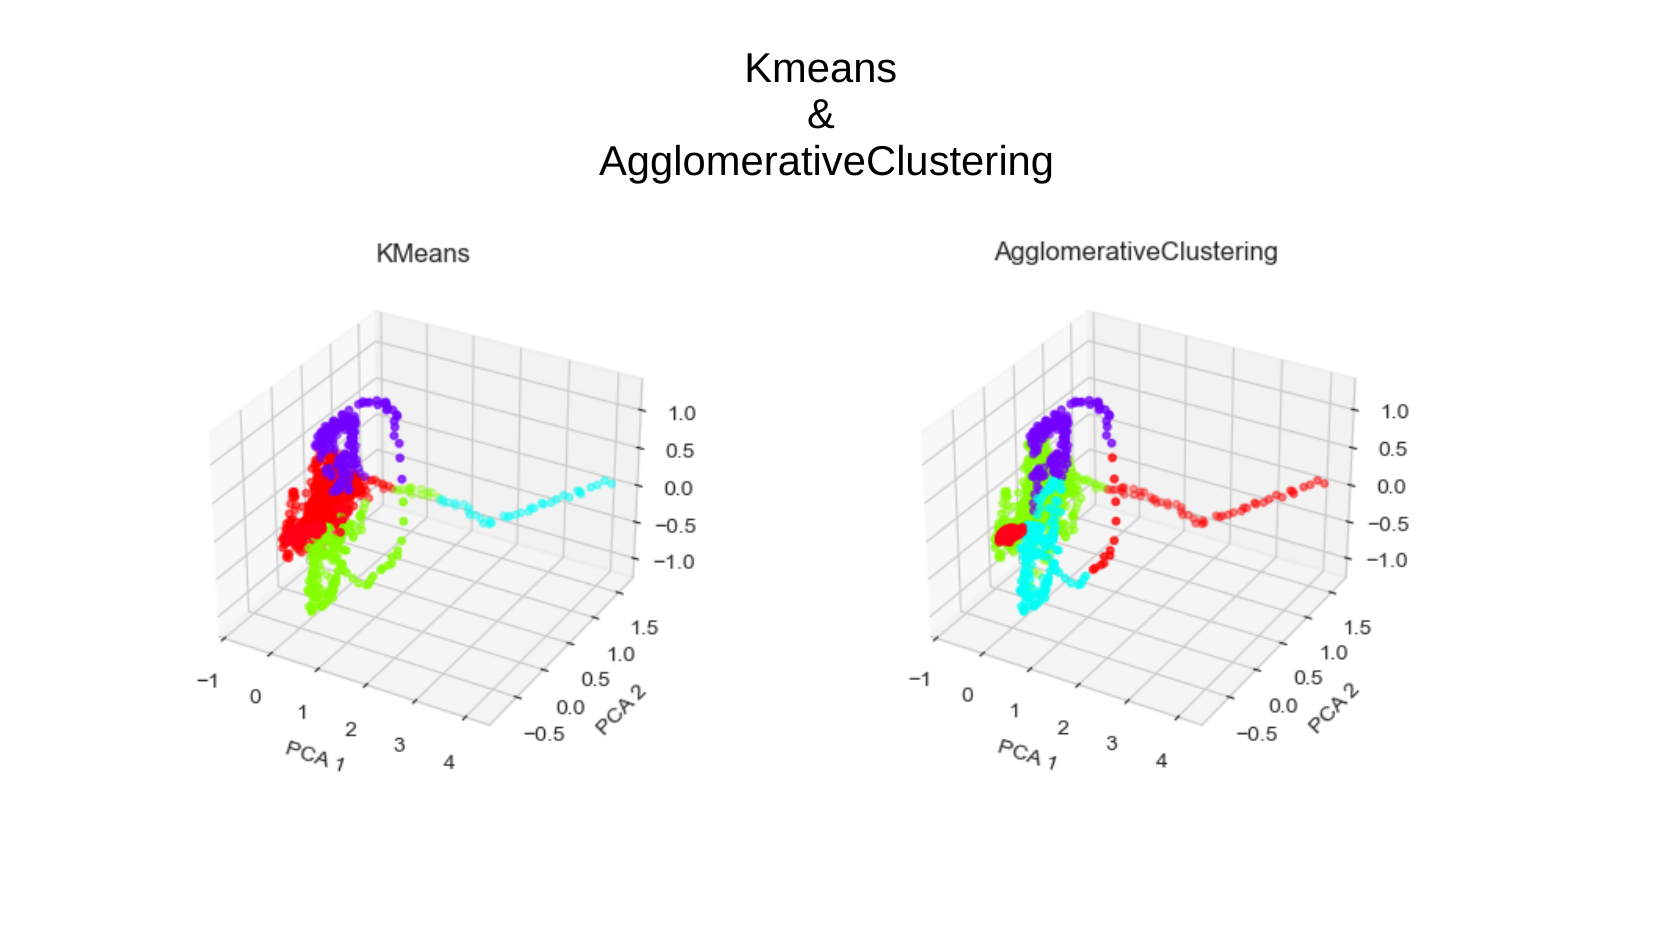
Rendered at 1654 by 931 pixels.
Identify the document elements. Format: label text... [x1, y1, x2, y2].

picture [879, 226, 1426, 788]
title Kmeans & AgglomerativeClustering [82, 36, 1571, 192]
picture [167, 228, 713, 788]
